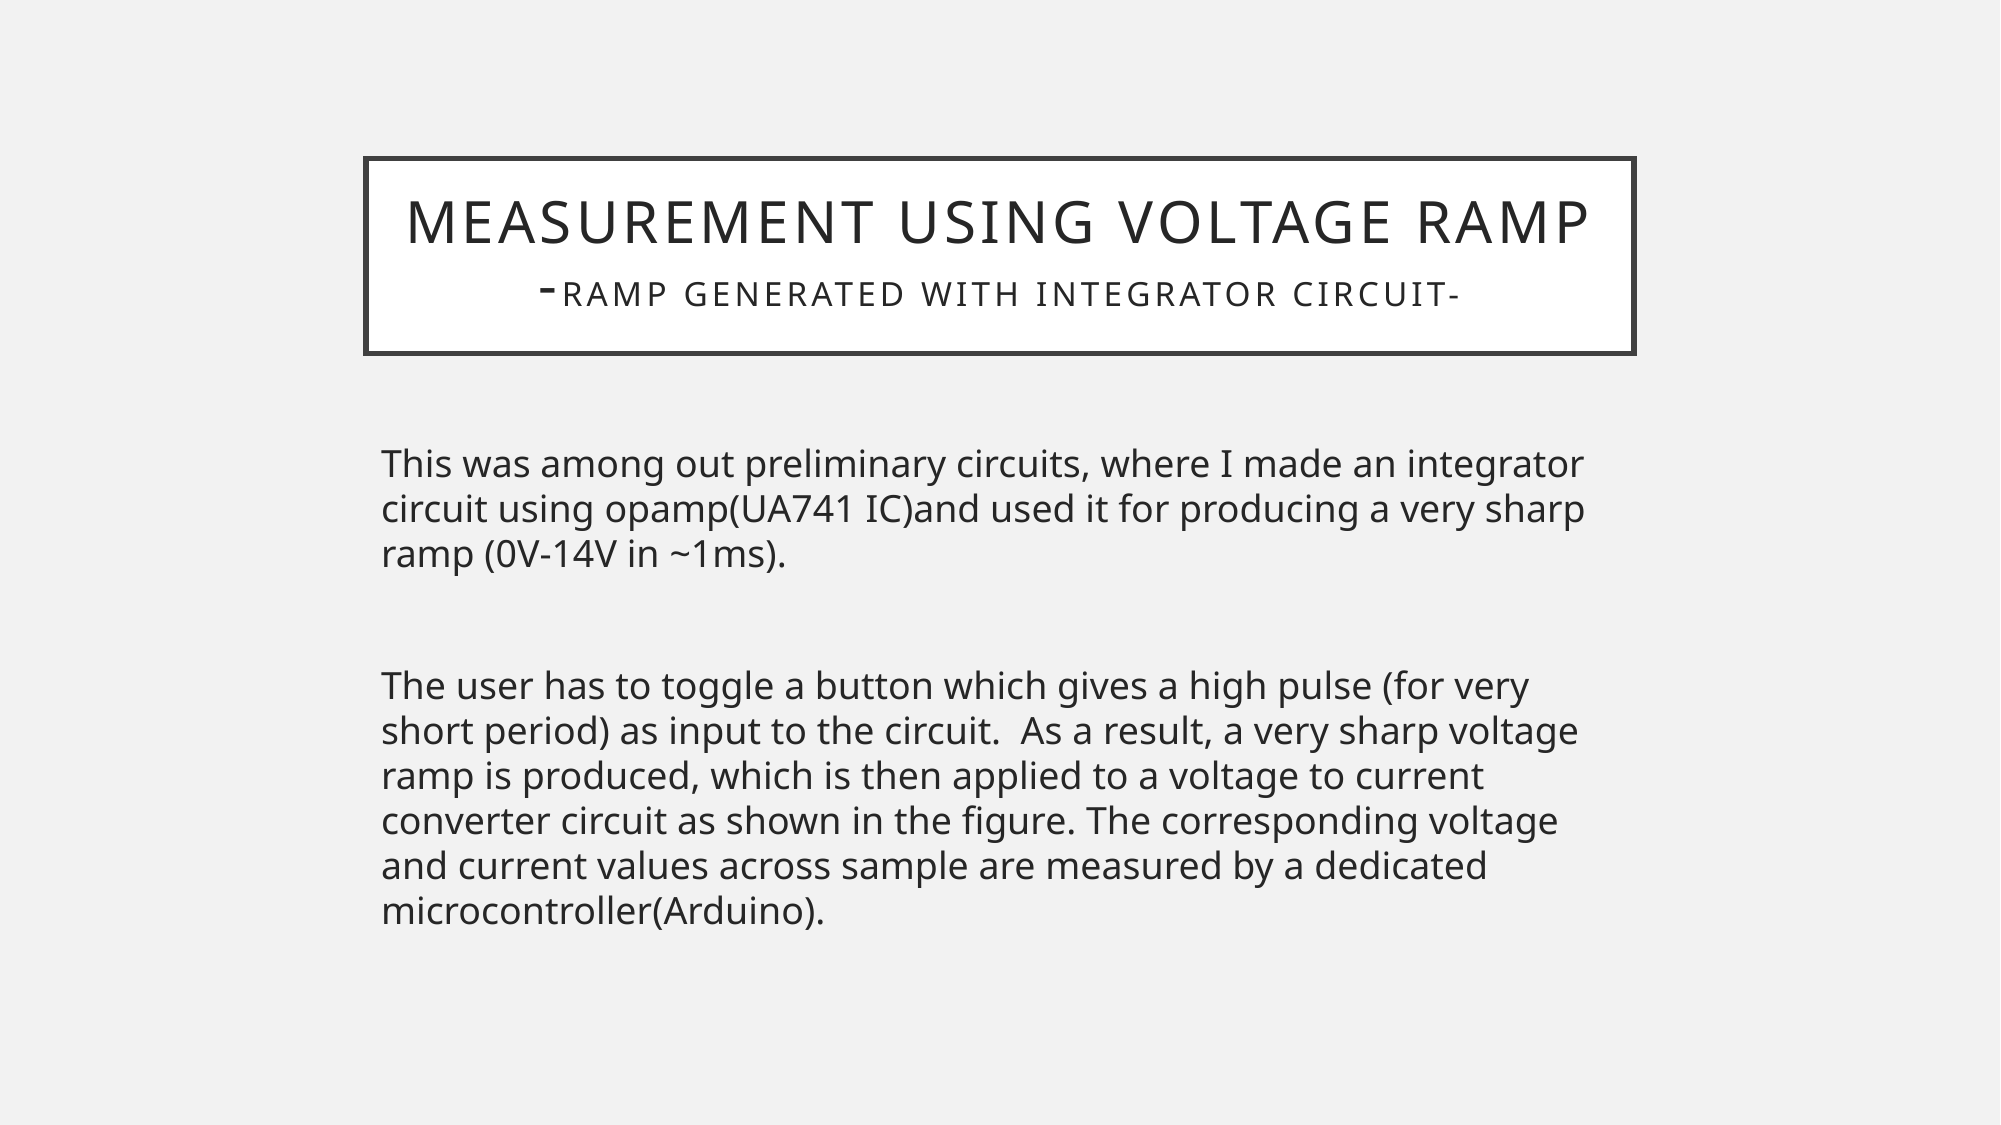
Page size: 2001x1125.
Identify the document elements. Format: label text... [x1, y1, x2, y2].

title Measurement using voltage ramp -RAMP GENERATED with integrator circuit- [366, 158, 1634, 354]
list This was among out preliminary circuits, where I made an integrator circuit using opamp(UA741 IC)and used it for producing a very sharp ramp (0V-14V in ~1ms). The user has to toggle a button which gives a high pulse (for very short period) as input to the circuit. As a result, a very sharp voltage ramp is produced, which is then applied to a voltage to current converter circuit as shown in the figure. The corresponding voltage and current values across sample are measured by a dedicated microcontroller(Arduino). [366, 432, 1634, 942]
